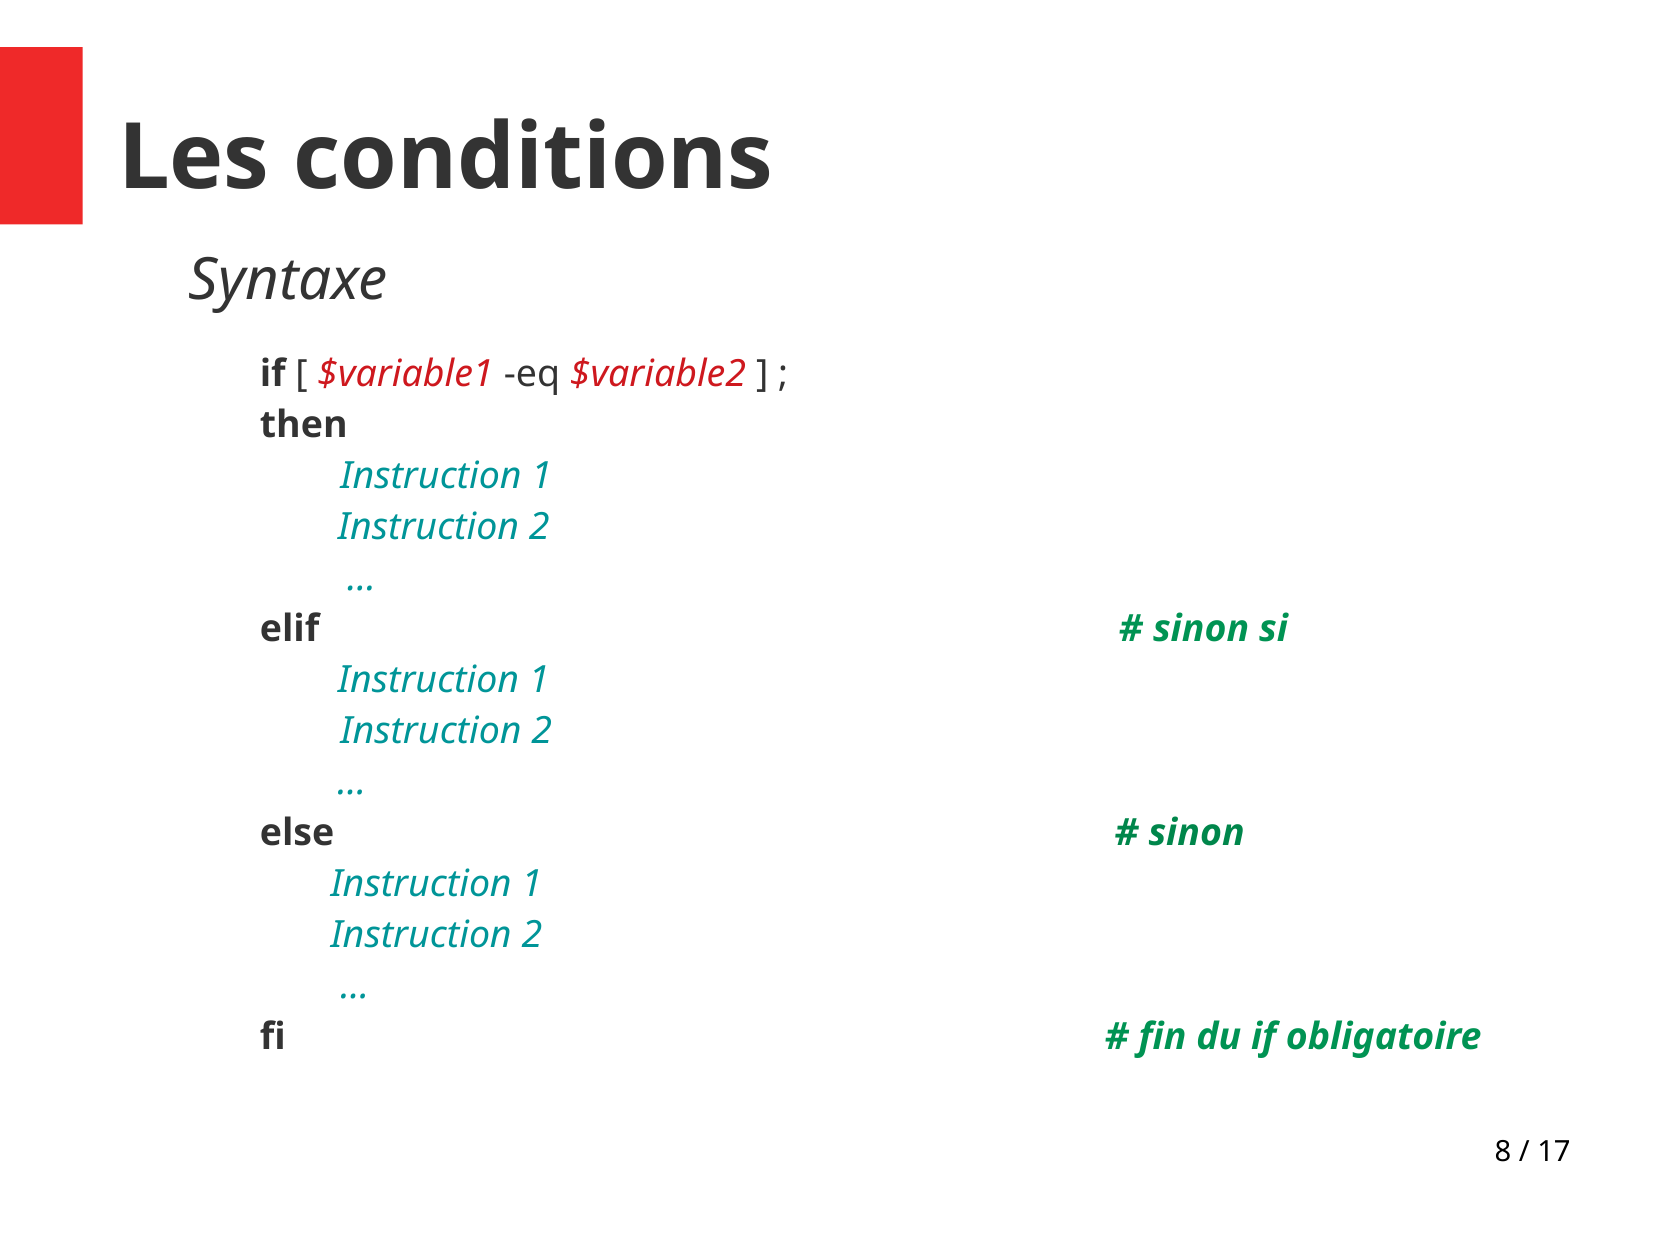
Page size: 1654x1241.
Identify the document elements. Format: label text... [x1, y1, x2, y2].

title Les conditions [118, 49, 1571, 257]
list Syntaxe if [ $variable1 -eq $variable2 ] ; then Instruction 1 Instruction 2 … elif # sinon si Instruction 1 Instruction 2 … else # sinon Instruction 1 Instruction 2 … fi # fin du if obligatoire [118, 237, 1536, 957]
